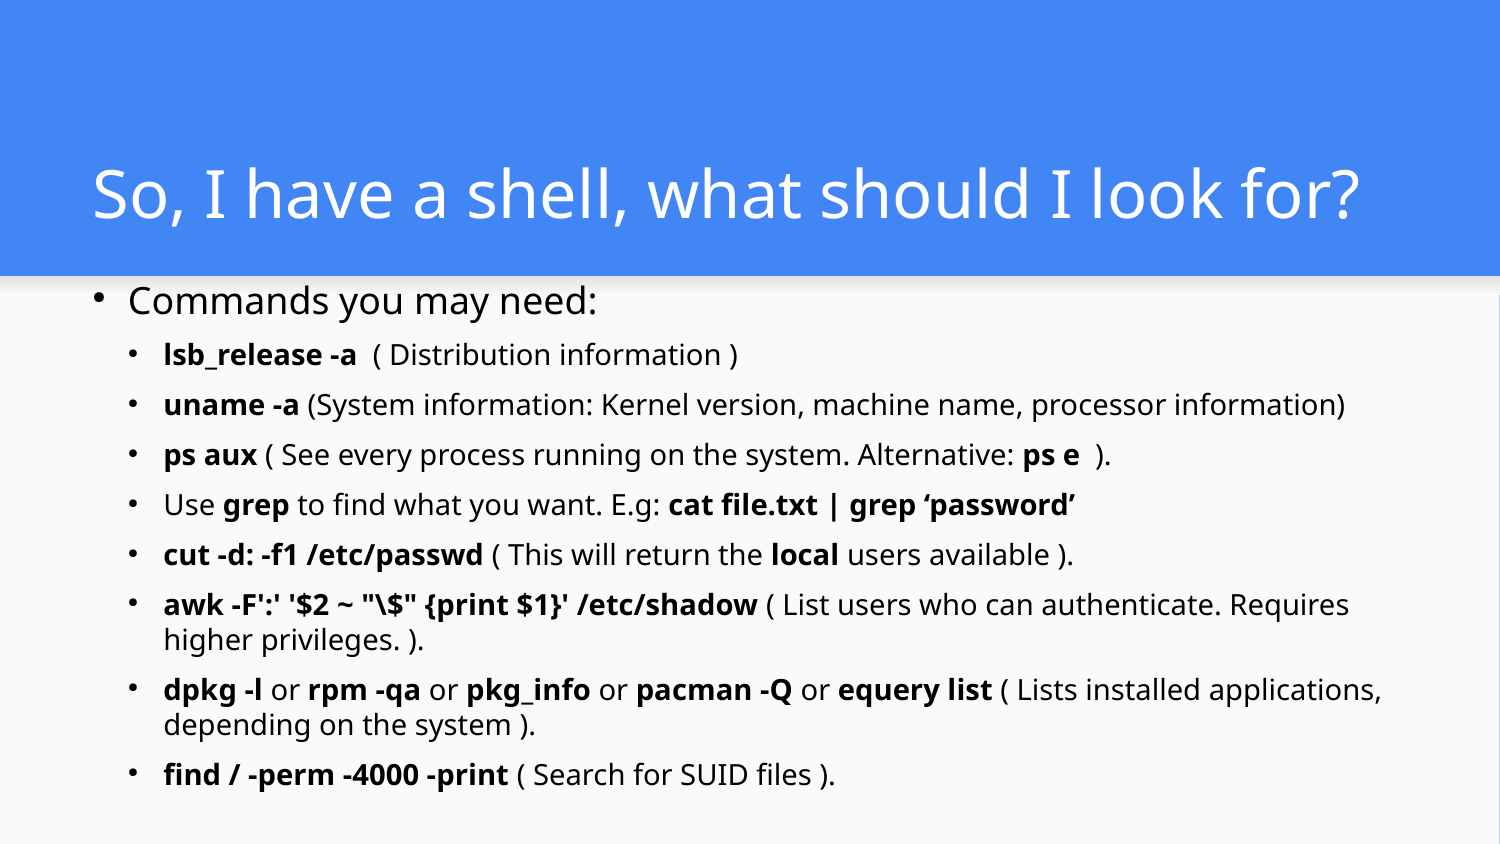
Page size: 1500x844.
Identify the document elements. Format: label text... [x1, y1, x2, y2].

list Commands you may need: lsb_release -a ( Distribution information ) uname -a (System information: Kernel version, machine name, processor information) ps aux ( See every process running on the system. Alternative: ps e ). Use grep to find what you want. E.g: cat file.txt | grep ‘password’ cut -d: -f1 /etc/passwd ( This will return the local users available ). awk -F':' '$2 ~ "\$" {print $1}' /etc/shadow ( List users who can authenticate. Requires higher privileges. ). dpkg -l or rpm -qa or pkg_info or pacman -Q or equery list ( Lists installed applications, depending on the system ). find / -perm -4000 -print ( Search for SUID files ). [77, 261, 1427, 707]
title So, I have a shell, what should I look for? [77, 121, 1427, 248]
